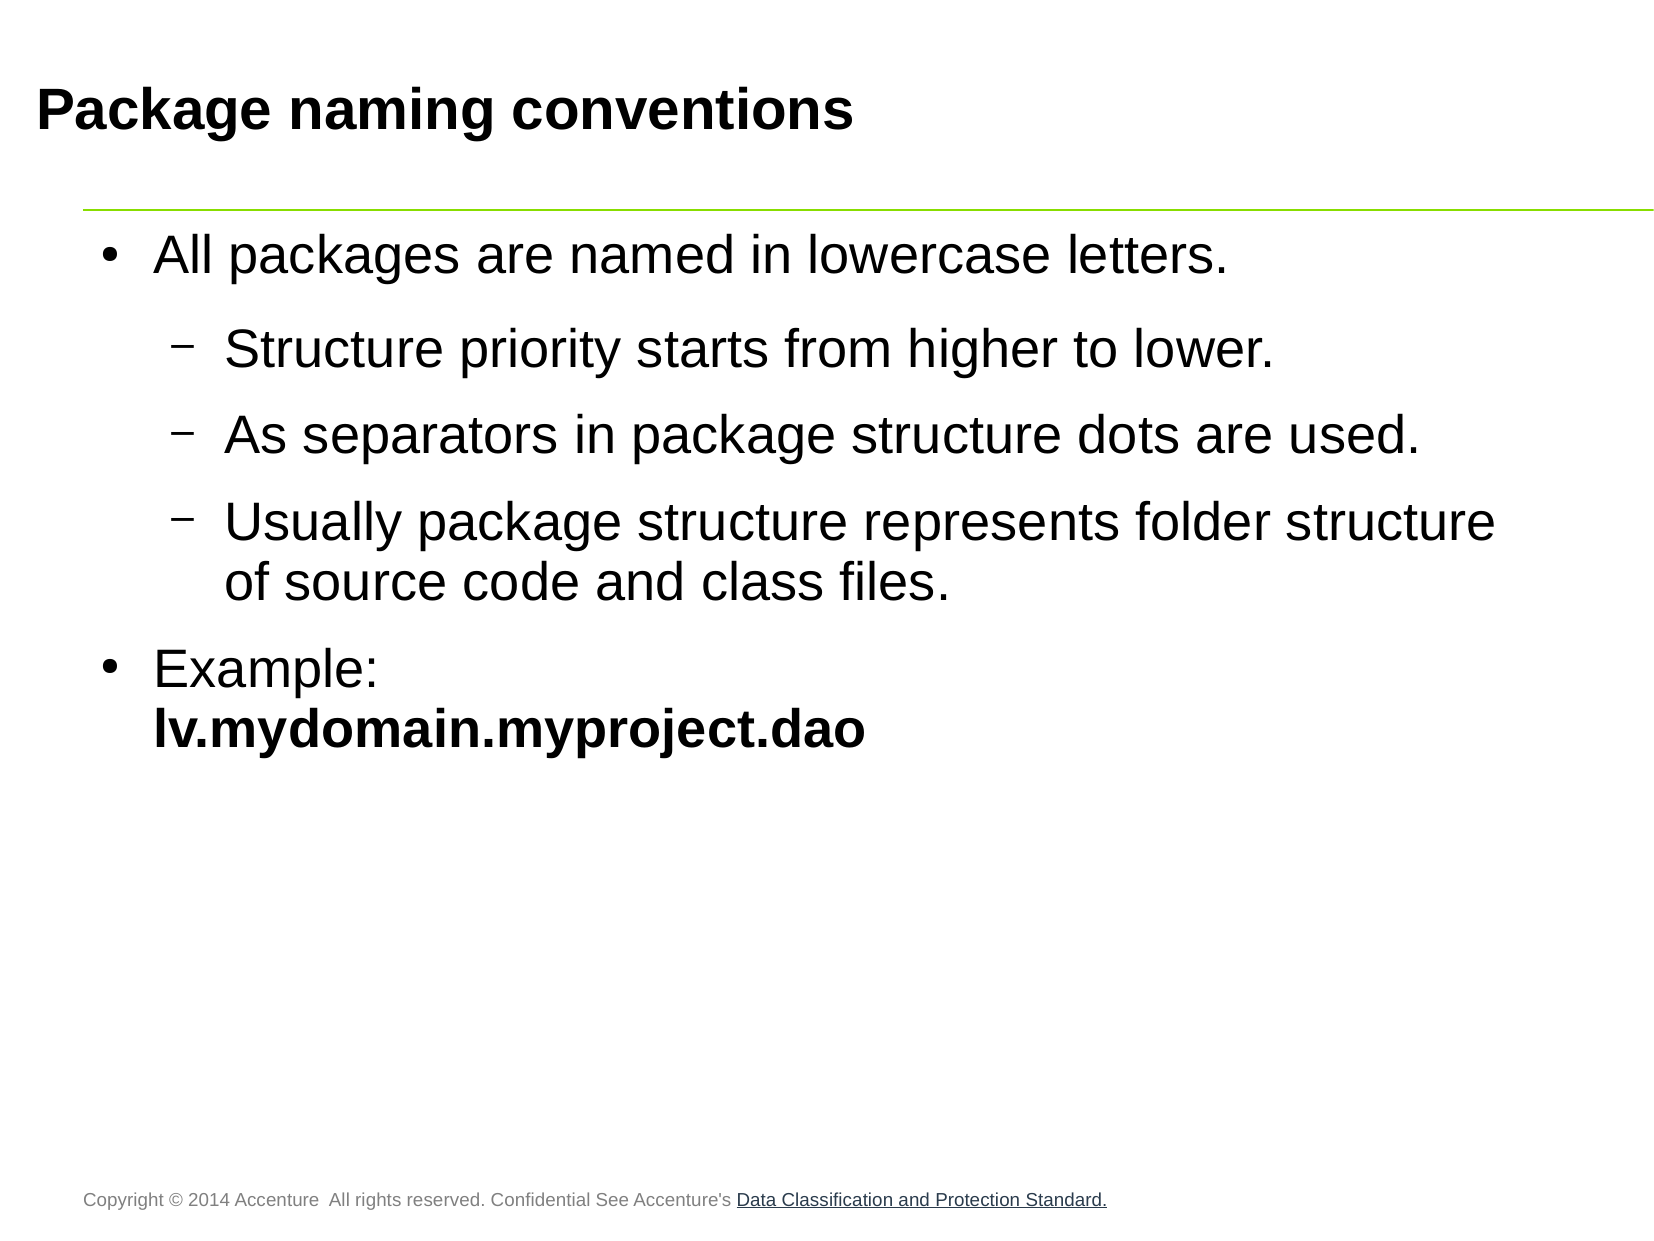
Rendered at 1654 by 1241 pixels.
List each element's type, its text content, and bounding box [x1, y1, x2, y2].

title Package naming conventions [36, 55, 1632, 163]
list All packages are named in lowercase letters. Structure priority starts from higher to lower. As separators in package structure dots are used. Usually package structure represents folder structure of source code and class files. Example: lv.mydomain.myproject.dao [82, 225, 1538, 1186]
